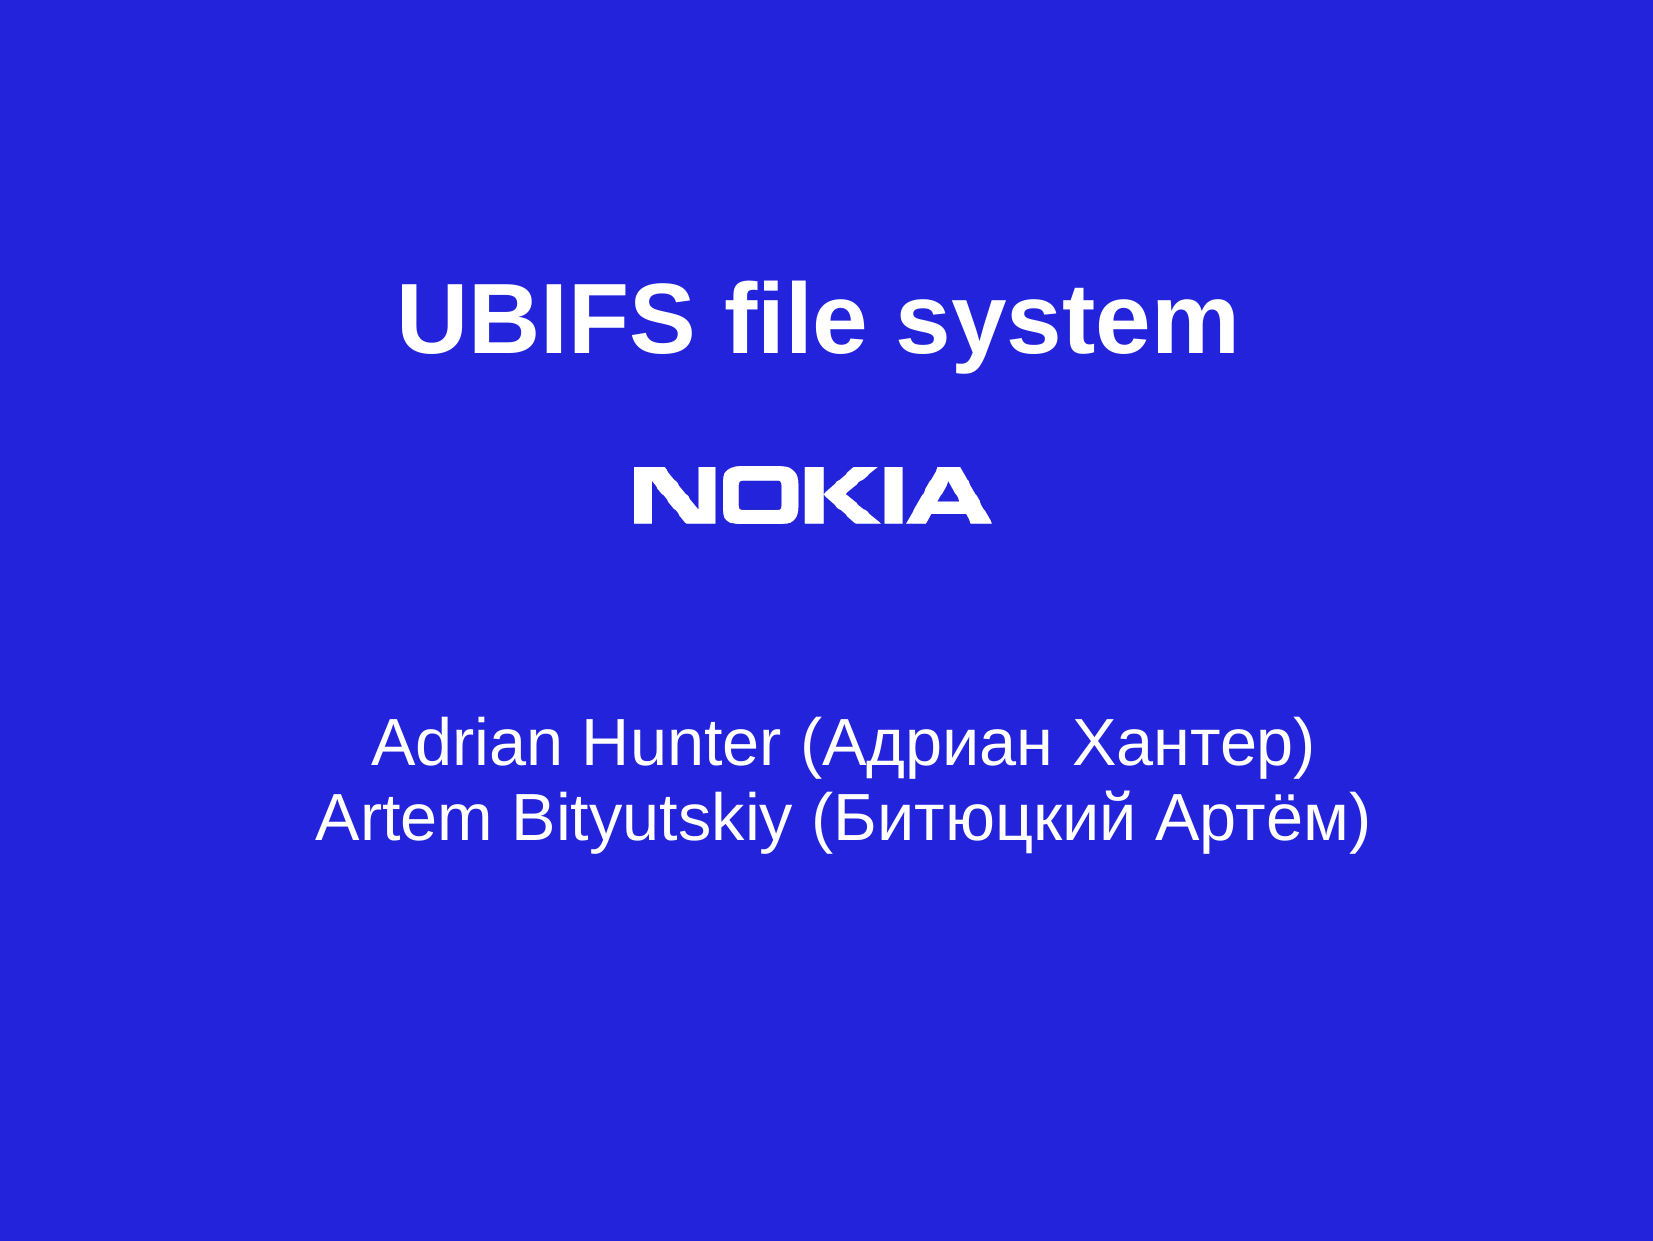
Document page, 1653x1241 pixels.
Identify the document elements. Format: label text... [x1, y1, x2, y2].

title UBIFS file system [74, 150, 1563, 488]
subtitle Adrian Hunter (Адриан Хантер) Artem Bityutskiy (Битюцкий Артём) [82, 450, 1571, 1110]
